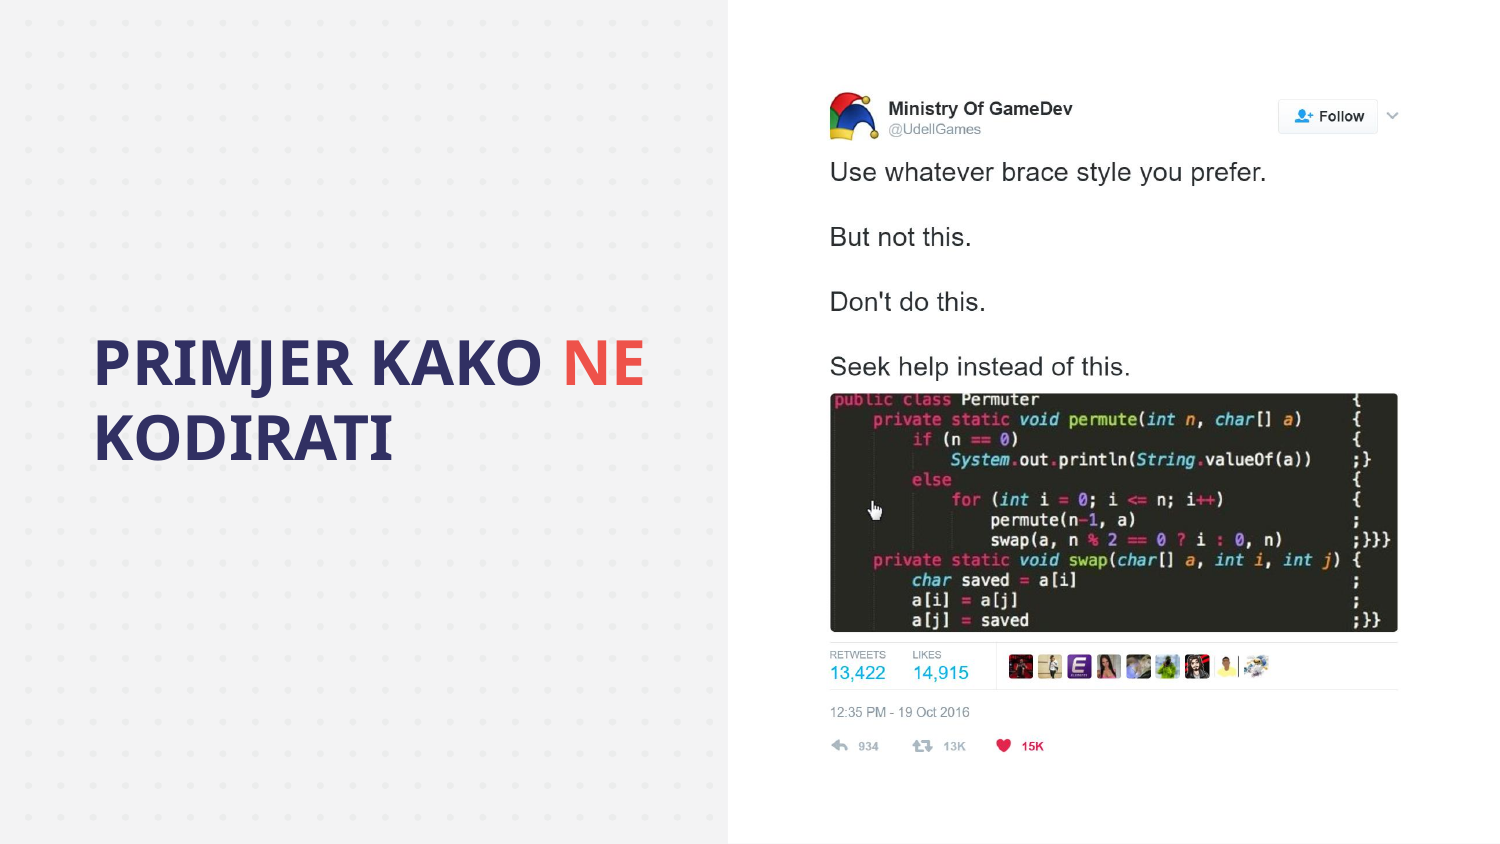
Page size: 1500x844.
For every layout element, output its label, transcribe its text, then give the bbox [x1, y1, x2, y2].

title PRIMJER KAKO NE KODIRATI [77, 307, 751, 402]
picture [0, 0, 727, 844]
text_box [727, 0, 1500, 844]
picture [789, 66, 1439, 785]
